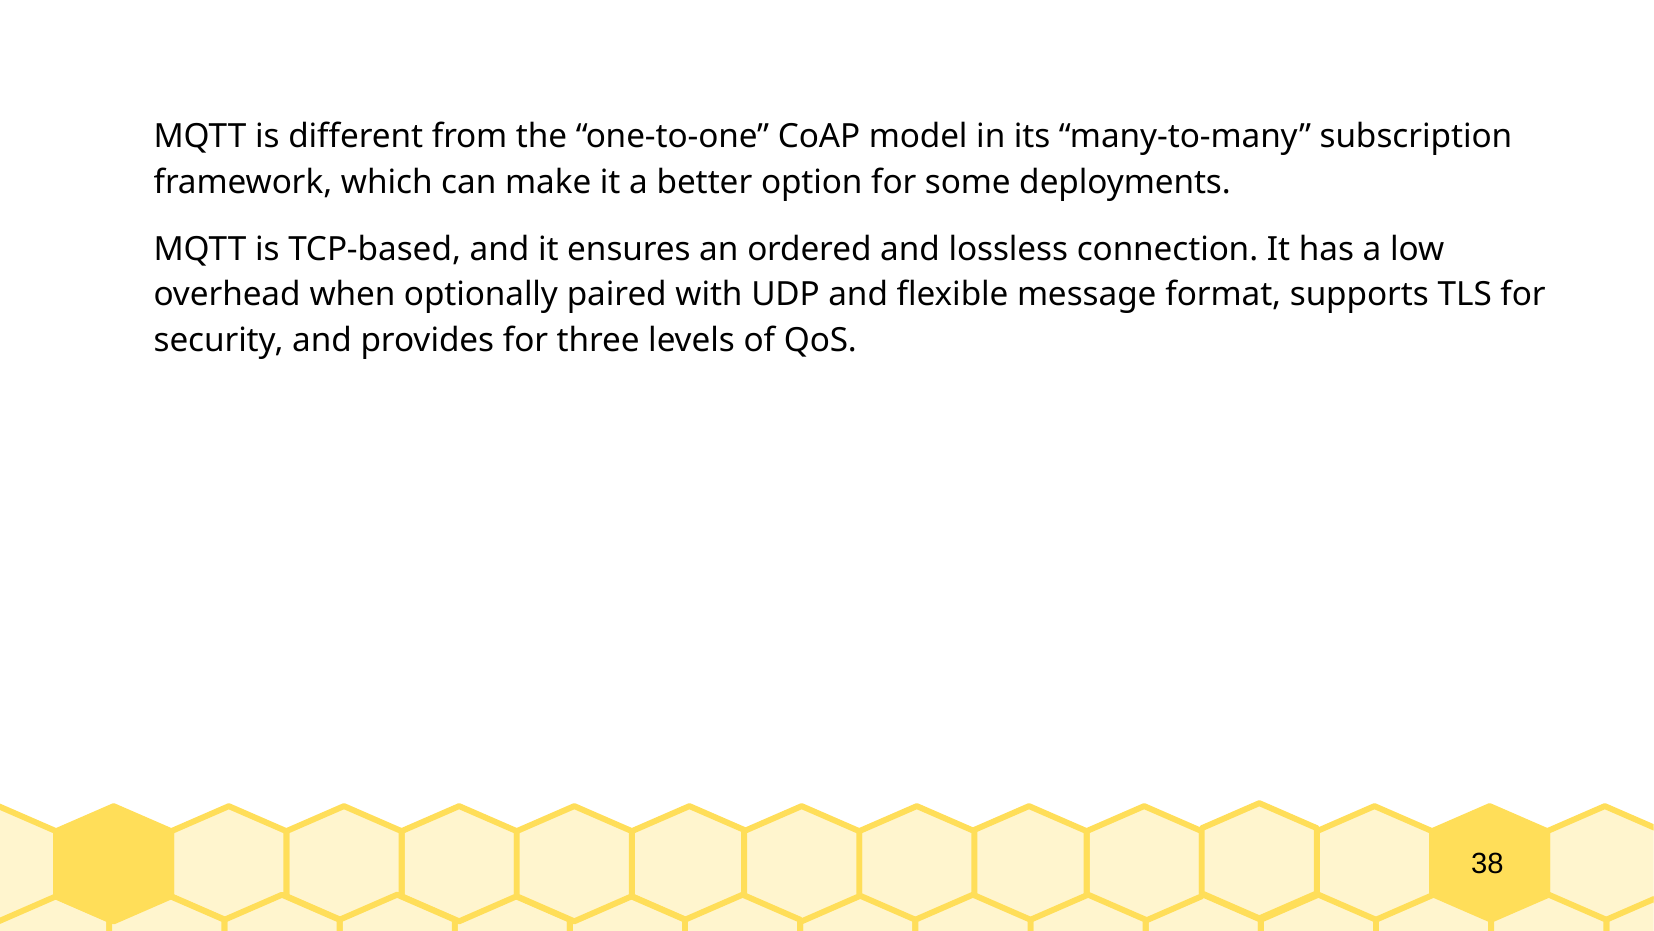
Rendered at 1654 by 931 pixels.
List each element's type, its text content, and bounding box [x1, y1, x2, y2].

list MQTT is different from the “one-to-one” CoAP model in its “many-to-many” subscription framework, which can make it a better option for some deployments. MQTT is TCP-based, and it ensures an ordered and lossless connection. It has a low overhead when optionally paired with UDP and flexible message format, supports TLS for security, and provides for three levels of QoS. [82, 112, 1571, 826]
